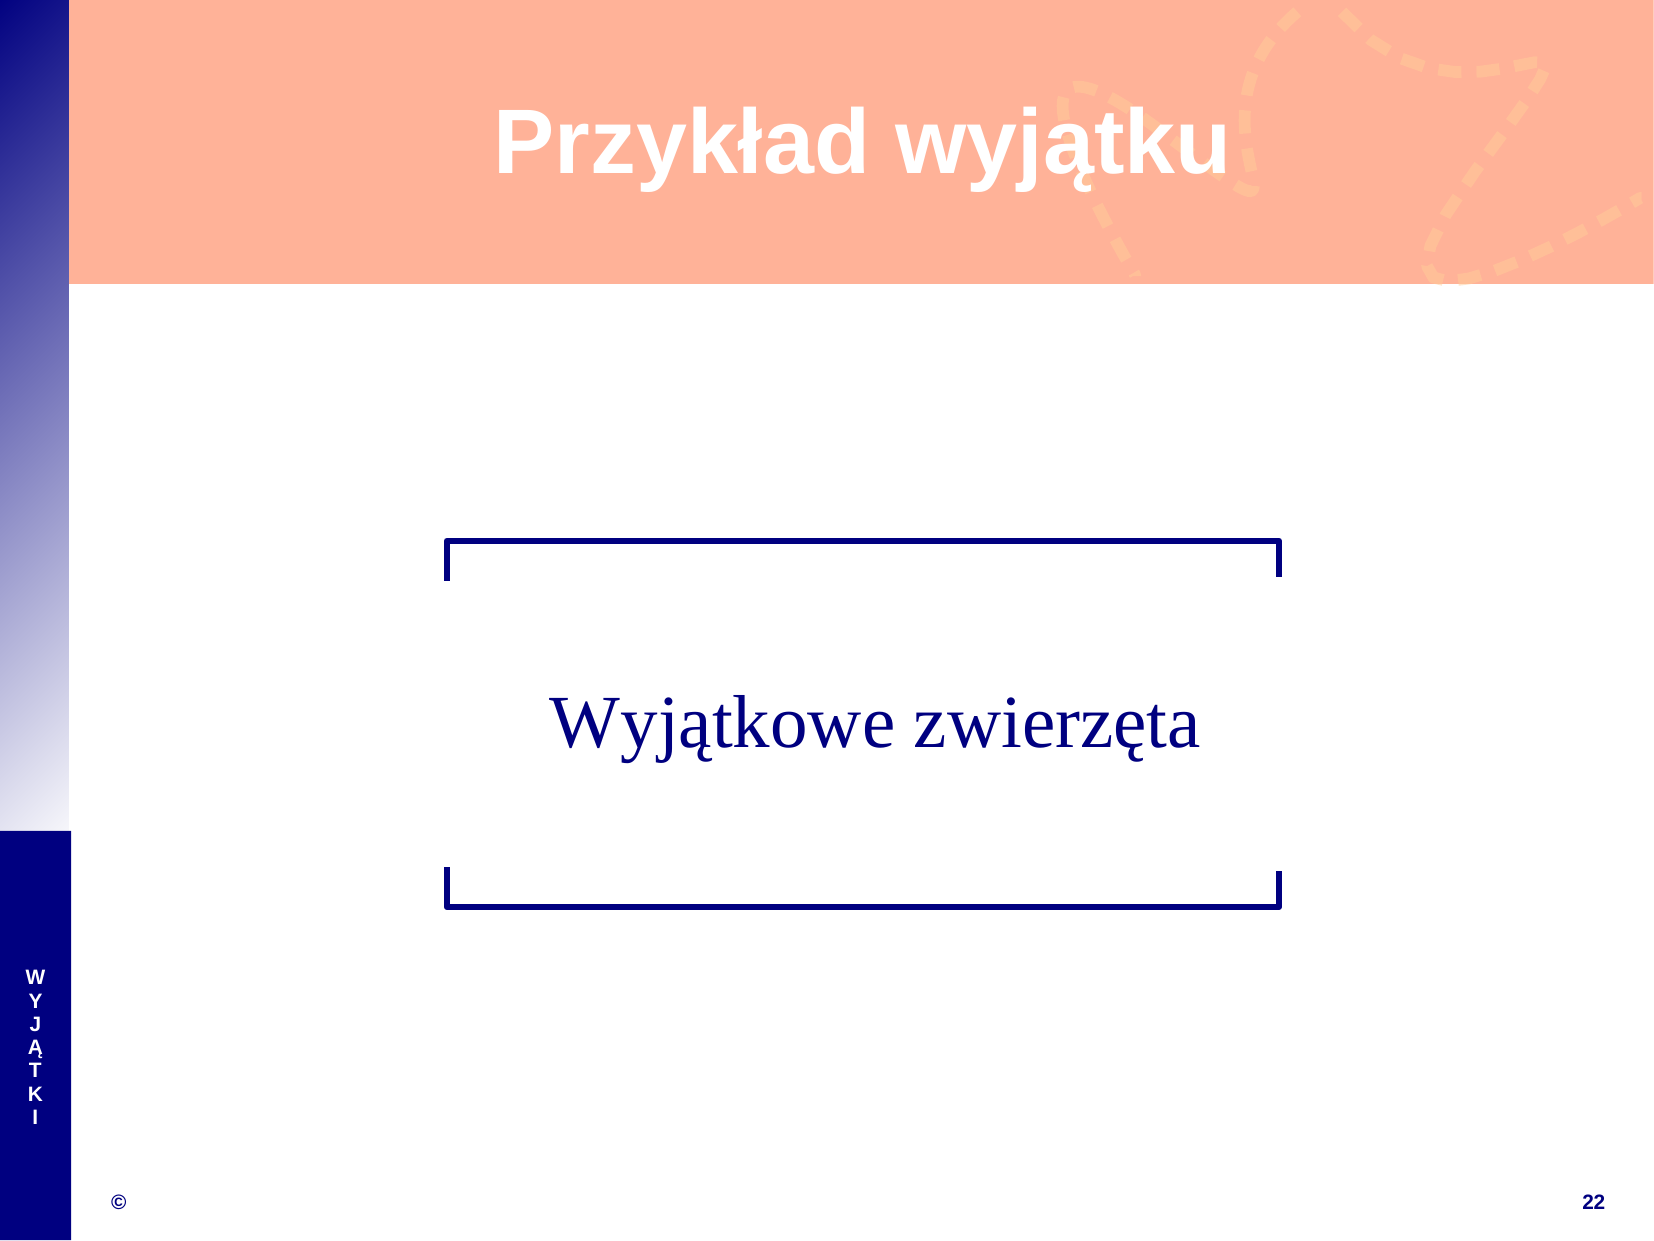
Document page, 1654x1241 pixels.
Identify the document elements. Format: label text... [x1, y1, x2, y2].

text_box Wyjątkowe zwierzęta [462, 513, 1264, 931]
text_box W Y J Ą T K I [0, 830, 71, 1241]
title Przykład wyjątku [72, 37, 1654, 246]
